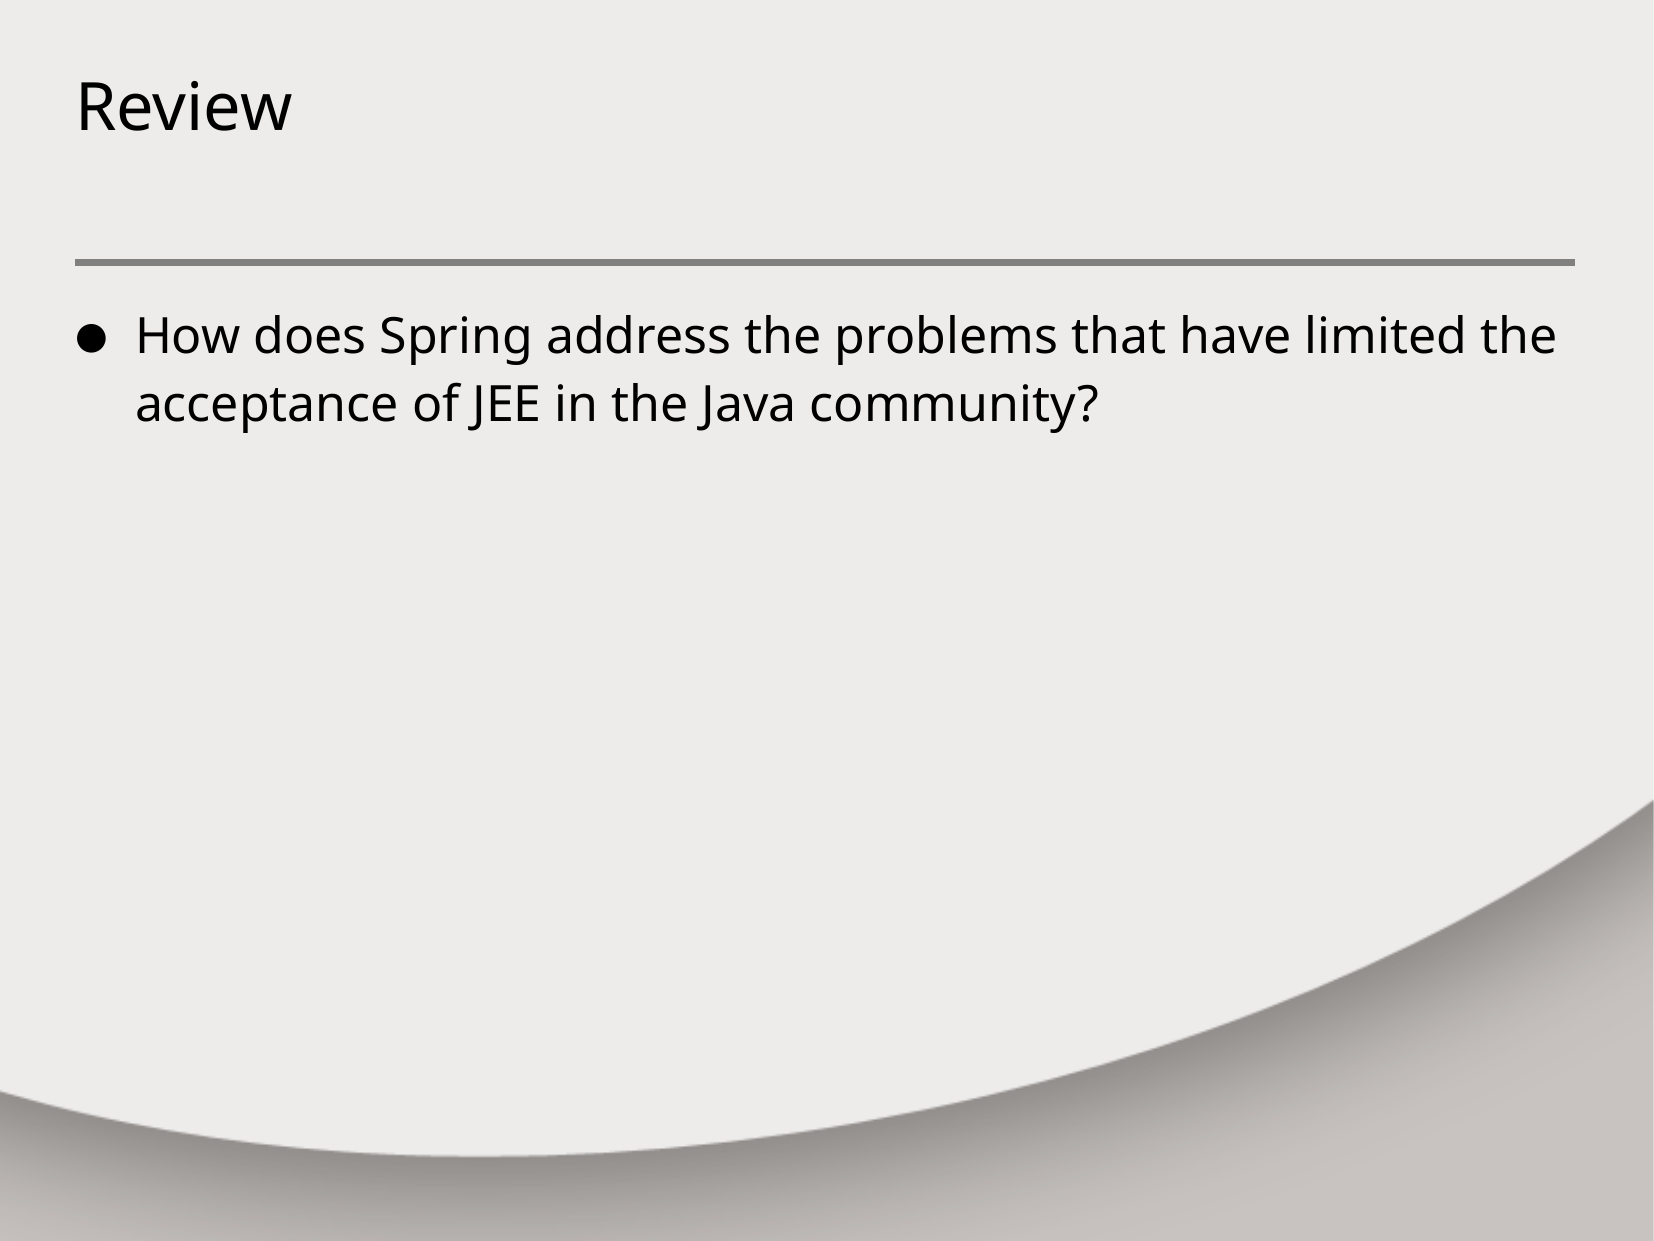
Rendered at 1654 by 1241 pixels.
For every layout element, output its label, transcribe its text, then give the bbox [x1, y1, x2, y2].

picture [0, 0, 1654, 1241]
list How does Spring address the problems that have limited the acceptance of JEE in the Java community? [75, 300, 1576, 1163]
title Review [75, 75, 1576, 226]
